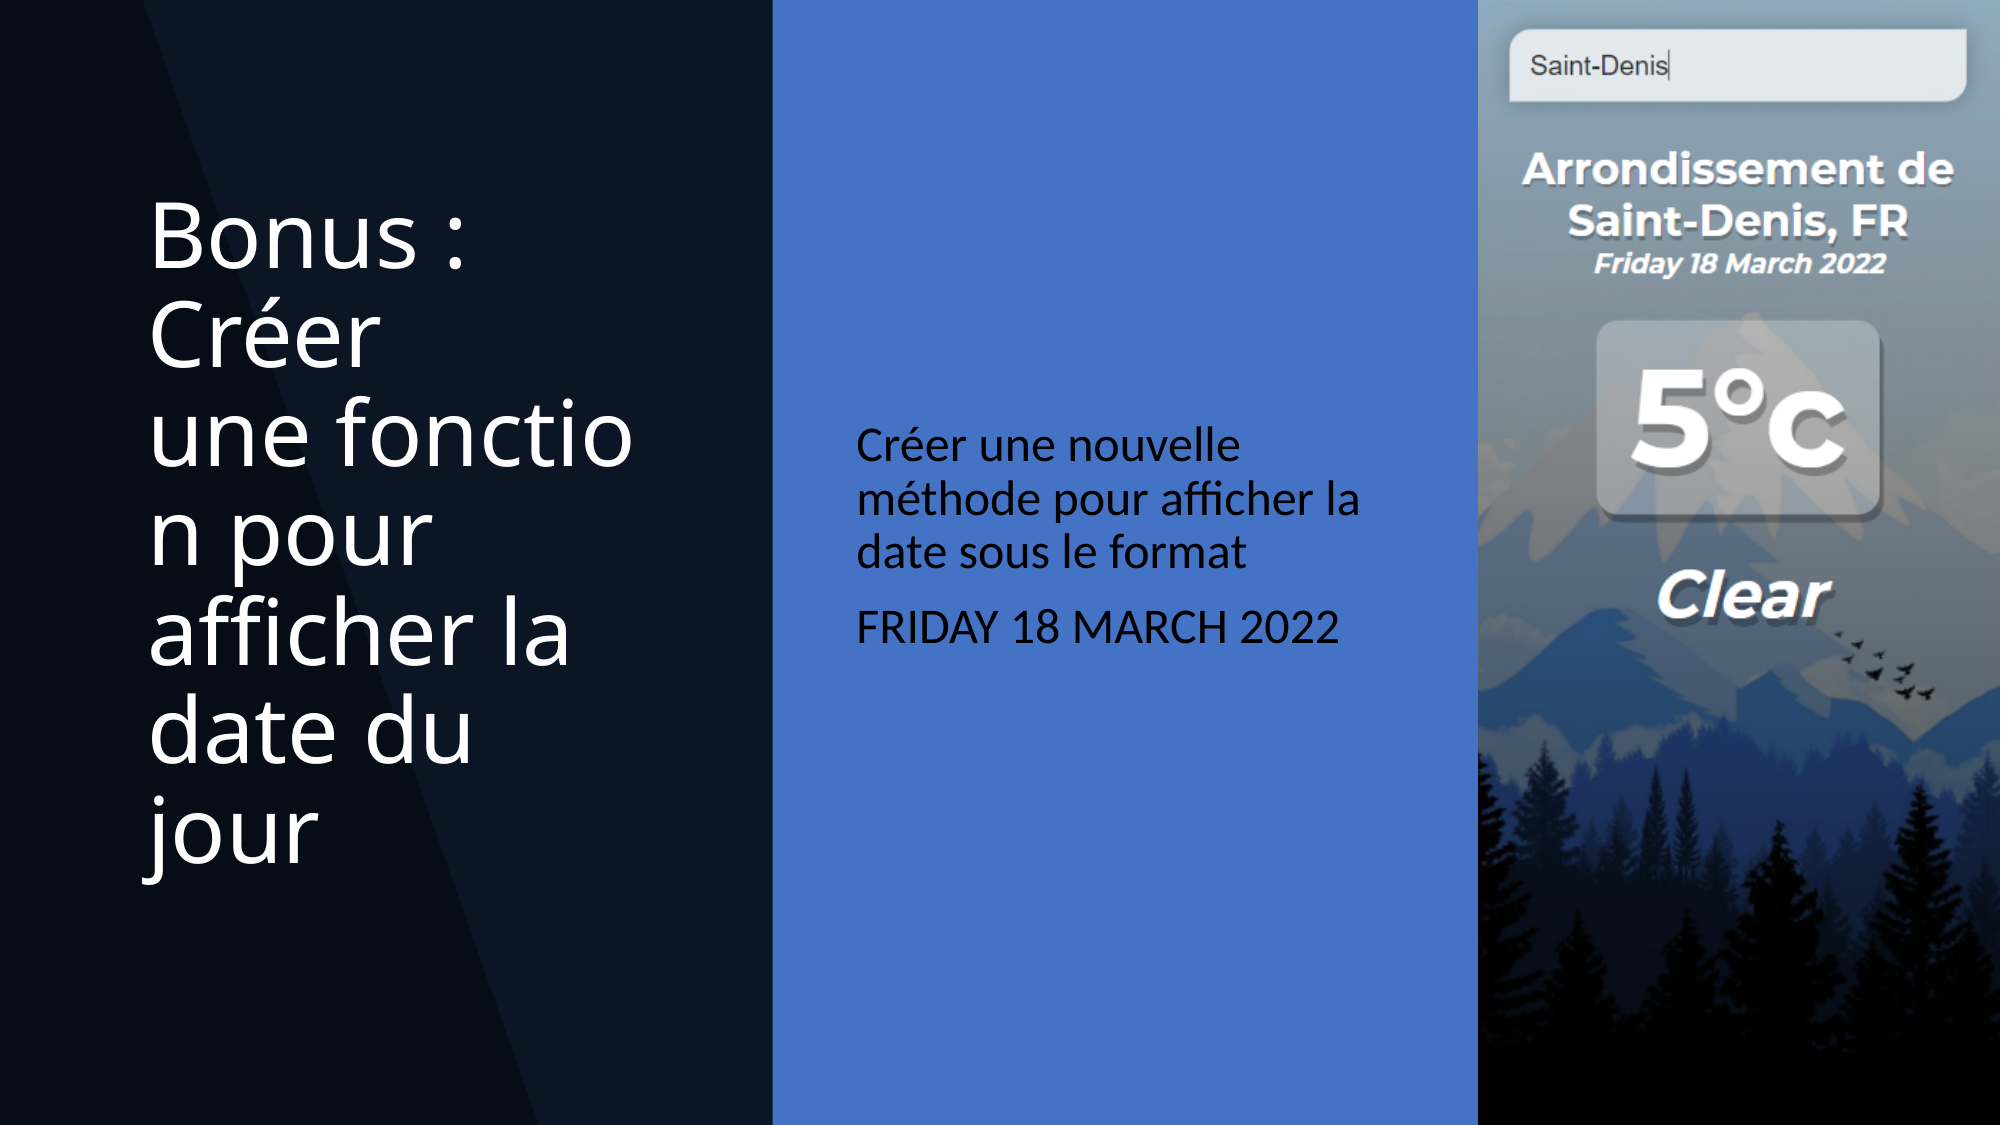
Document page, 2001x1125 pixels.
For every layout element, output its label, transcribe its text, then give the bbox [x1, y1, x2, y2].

text_box [0, 0, 1478, 1125]
picture [1478, 0, 2000, 1125]
title Bonus : Créer une fonction pour afficher la date du jour [131, 104, 671, 968]
list Créer une nouvelle méthode pour afficher la date sous le format FRIDAY 18 MARCH 2022 [841, 104, 1431, 968]
